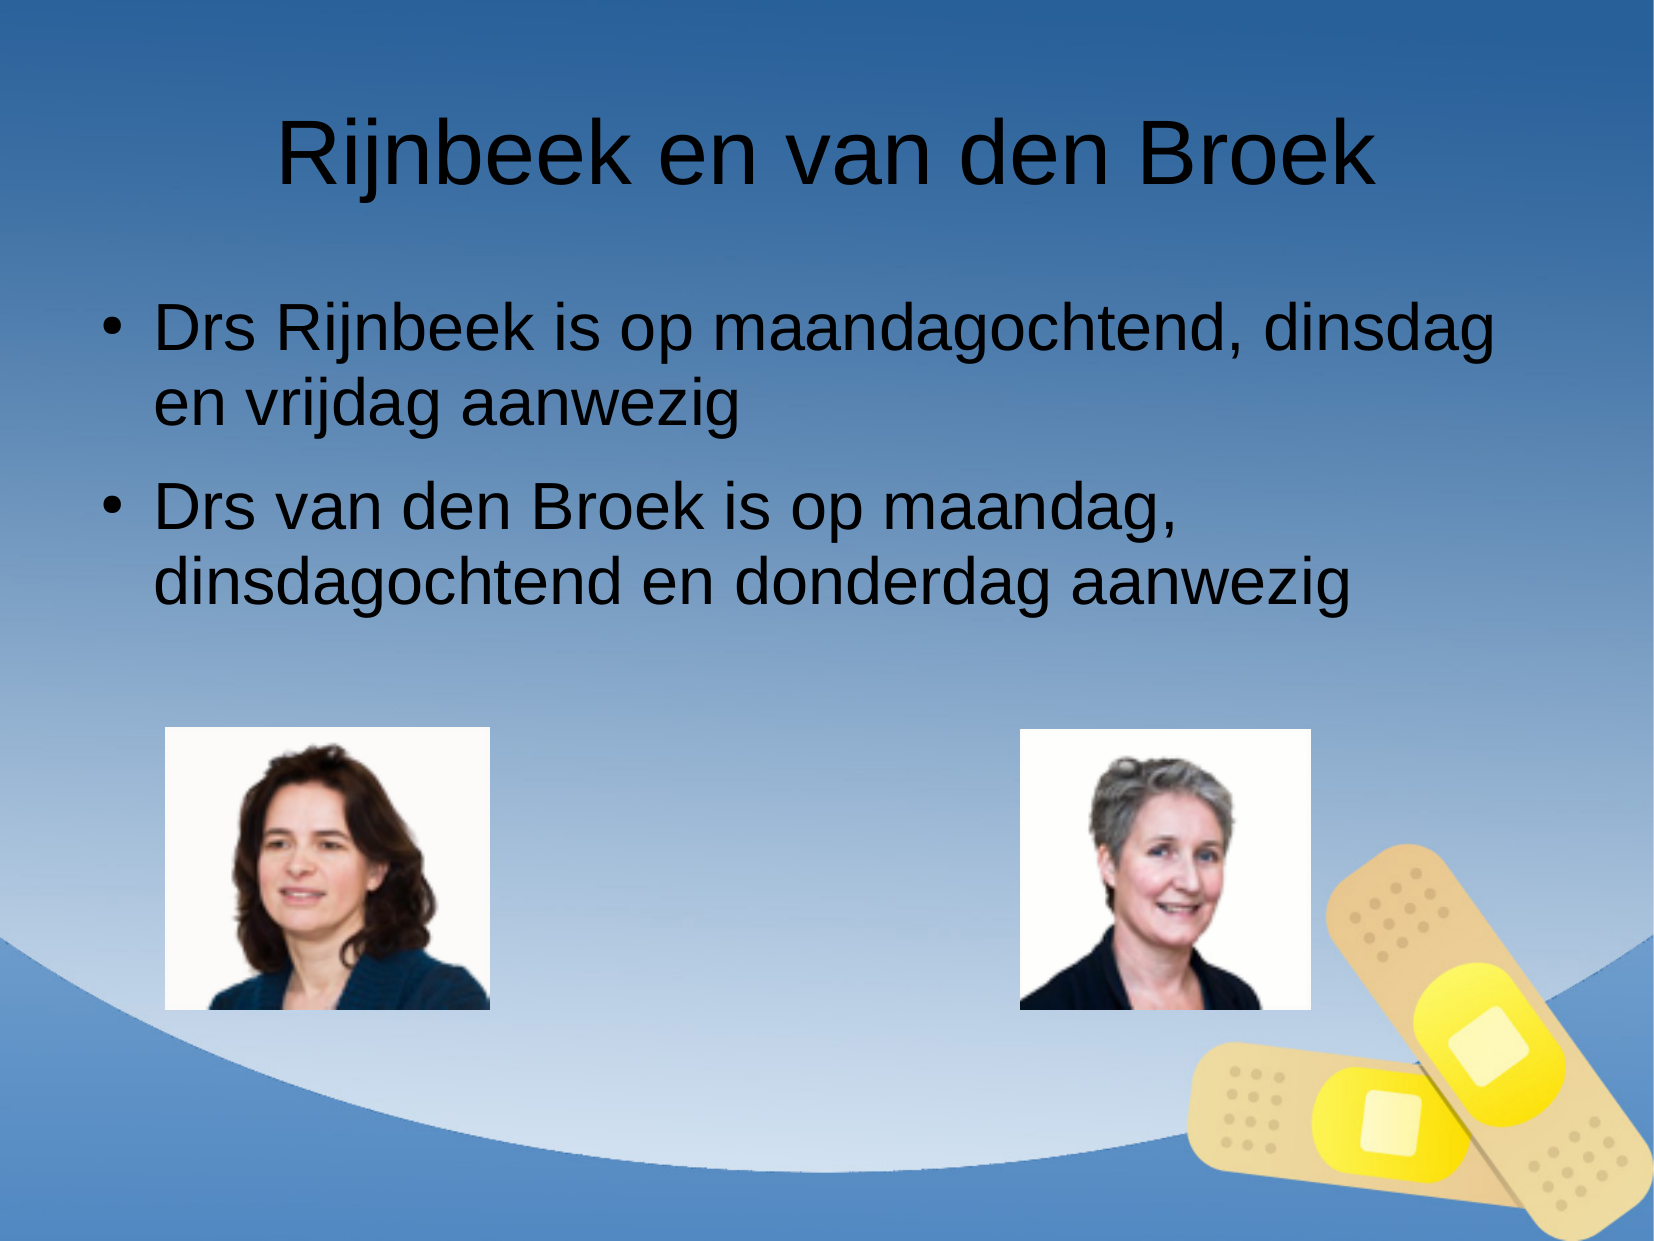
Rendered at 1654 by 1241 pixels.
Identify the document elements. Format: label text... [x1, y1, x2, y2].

picture [0, 0, 1654, 1241]
list Drs Rijnbeek is op maandagochtend, dinsdag en vrijdag aanwezig Drs van den Broek is op maandag, dinsdagochtend en donderdag aanwezig [82, 290, 1571, 1010]
title Rijnbeek en van den Broek [82, 49, 1571, 257]
